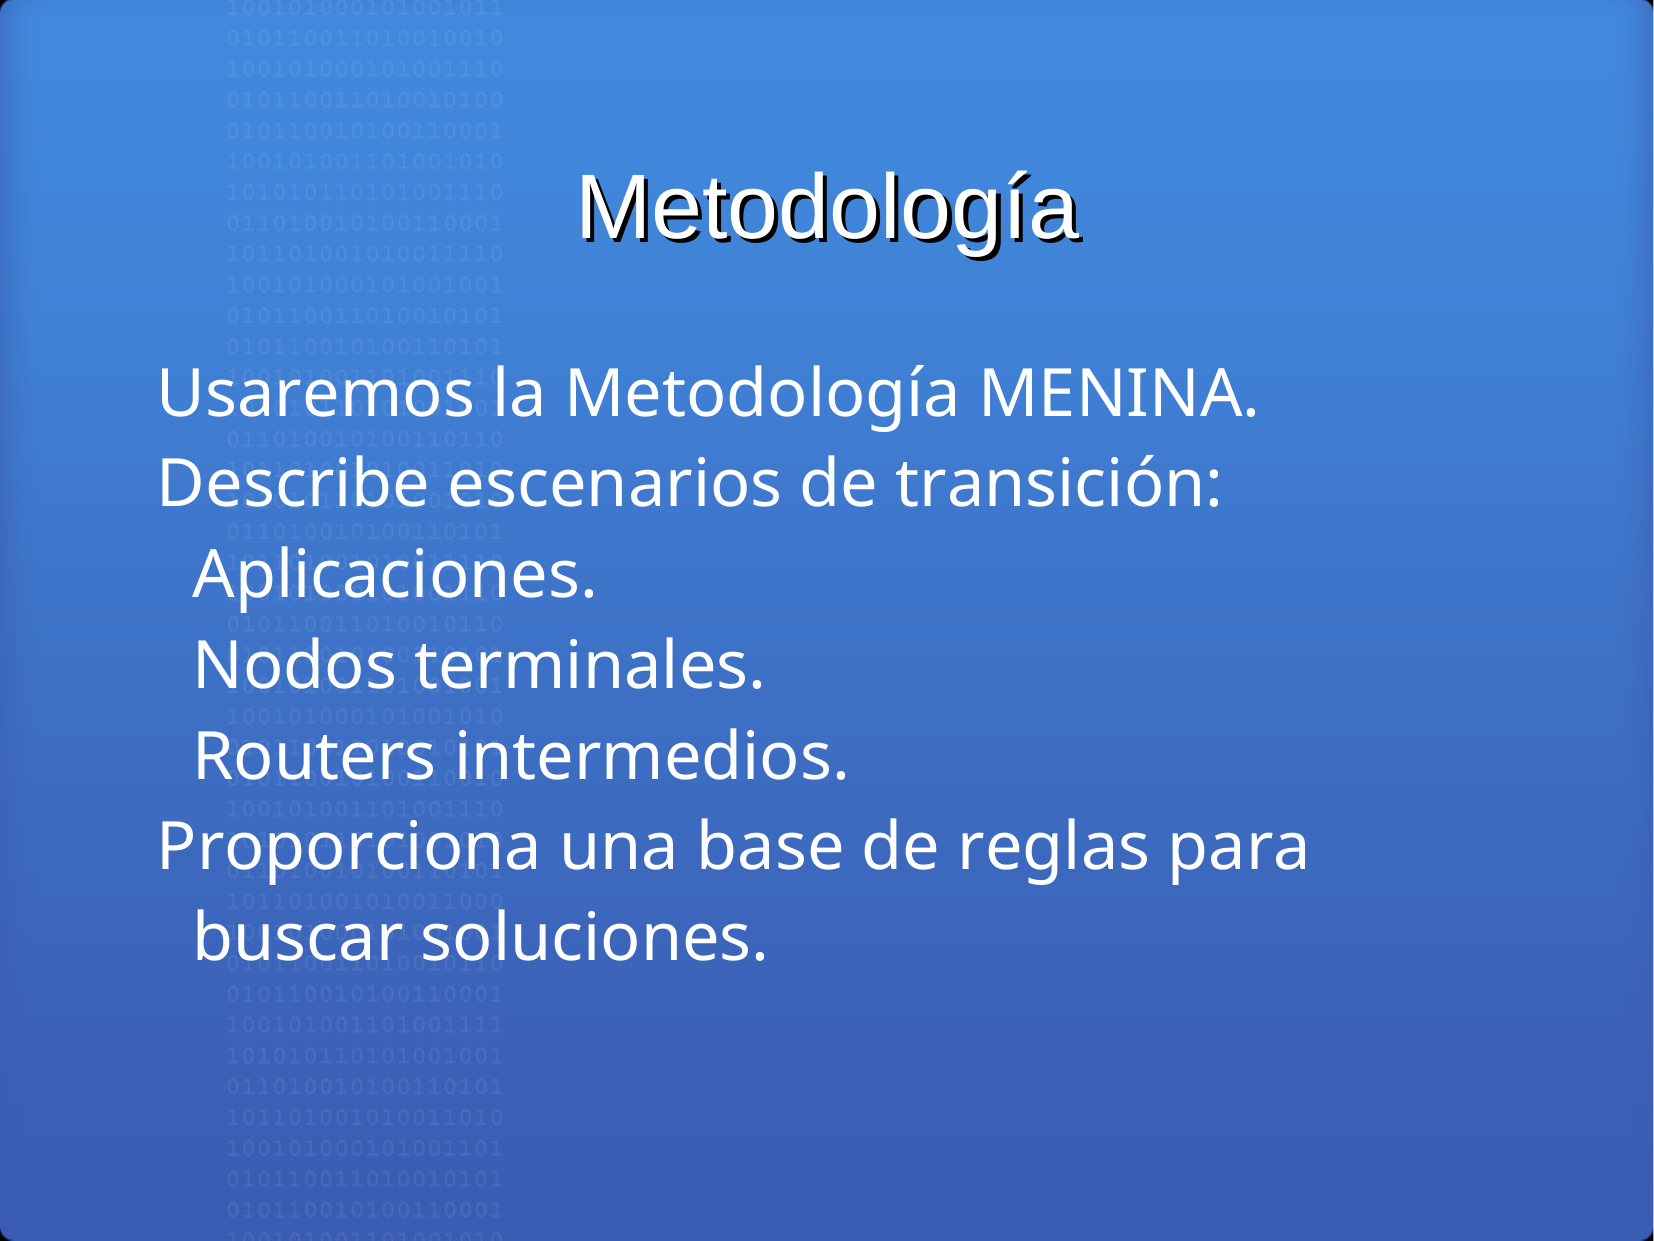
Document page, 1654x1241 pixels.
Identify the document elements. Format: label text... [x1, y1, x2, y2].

subtitle Usaremos la Metodología MENINA. Describe escenarios de transición: Aplicaciones. Nodos terminales. Routers intermedios. Proporciona una base de reglas para buscar soluciones. [121, 352, 1534, 1119]
picture [0, 0, 1654, 1241]
title Metodología [121, 110, 1534, 303]
